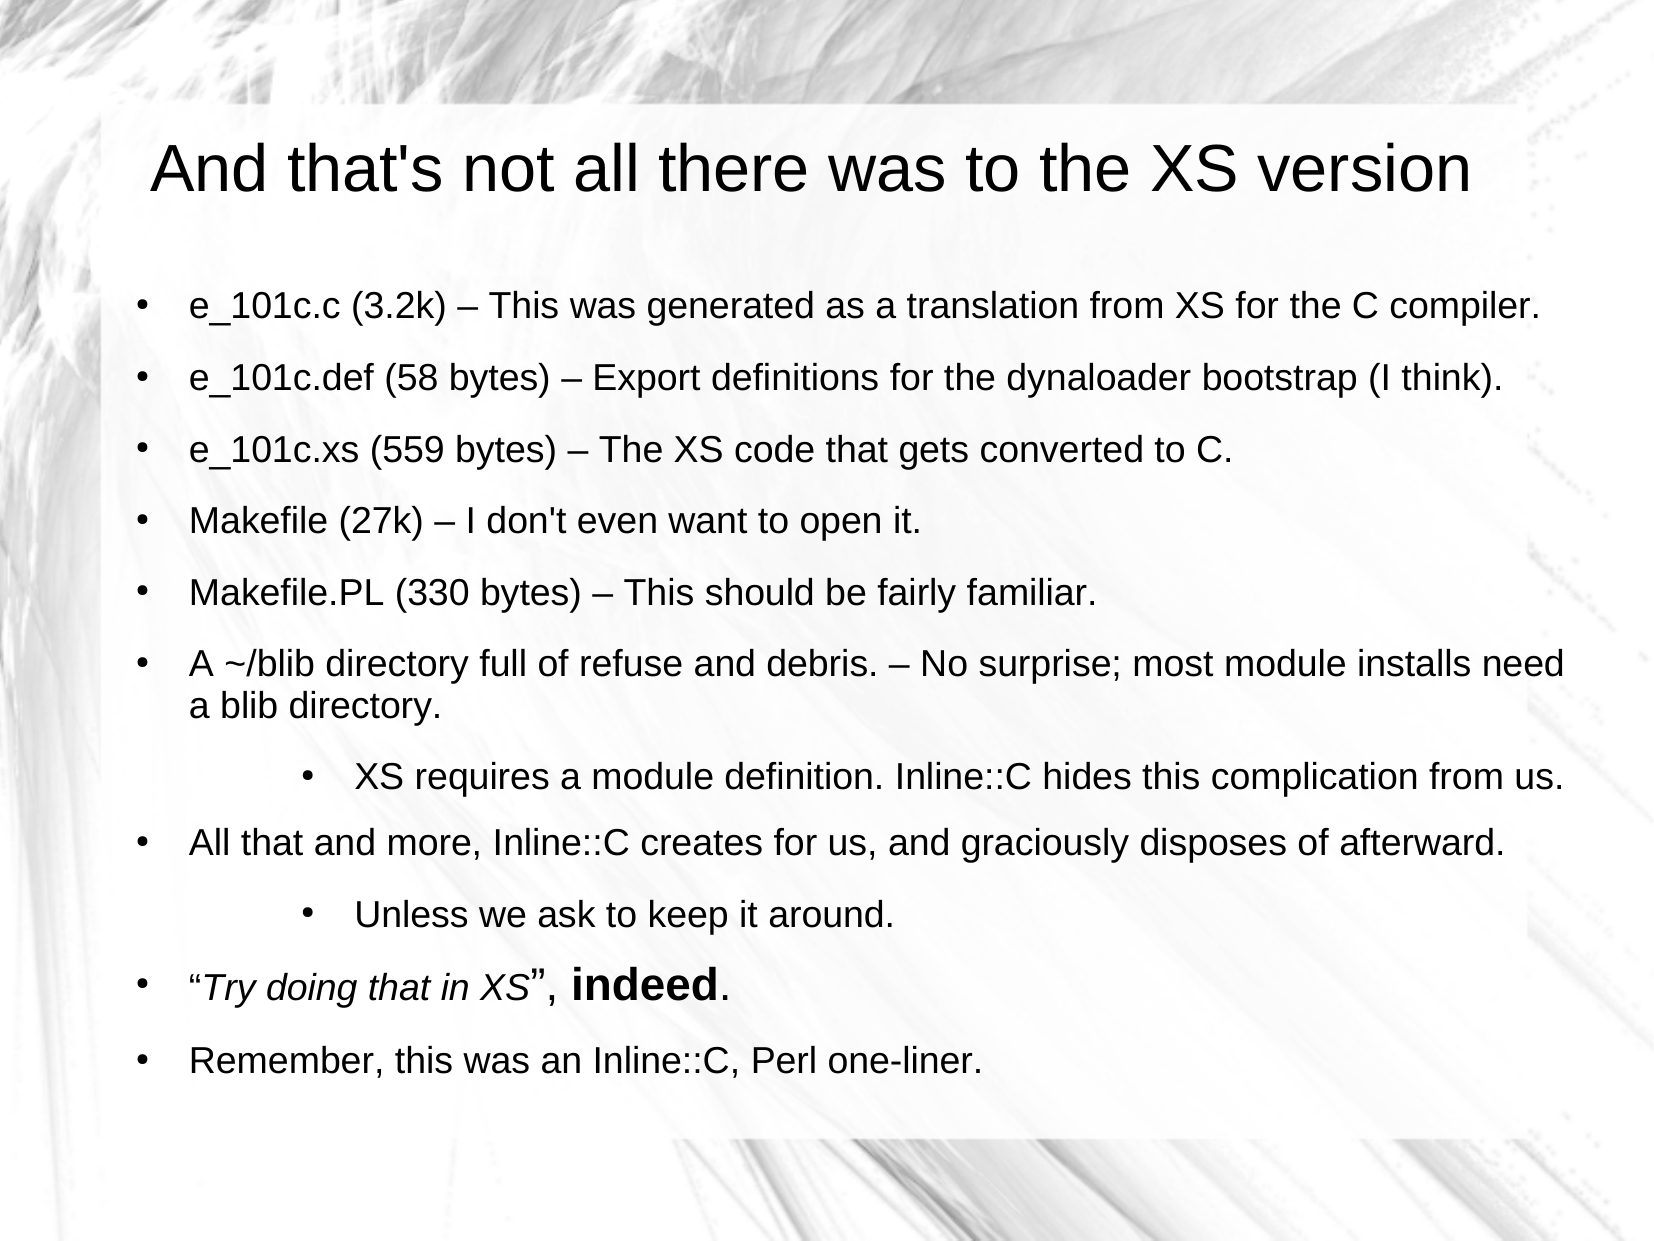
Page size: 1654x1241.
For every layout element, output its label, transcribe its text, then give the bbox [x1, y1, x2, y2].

picture [0, 0, 1654, 1241]
list e_101c.c (3.2k) – This was generated as a translation from XS for the C compiler. e_101c.def (58 bytes) – Export definitions for the dynaloader bootstrap (I think). e_101c.xs (559 bytes) – The XS code that gets converted to C. Makefile (27k) – I don't even want to open it. Makefile.PL (330 bytes) – This should be fairly familiar. A ~/blib directory full of refuse and debris. – No surprise; most module installs need a blib directory. XS requires a module definition. Inline::C hides this complication from us. All that and more, Inline::C creates for us, and graciously disposes of afterward. Unless we ask to keep it around. “Try doing that in XS”, indeed. Remember, this was an Inline::C, Perl one-liner. [118, 285, 1571, 1139]
title And that's not all there was to the XS version [118, 112, 1506, 226]
